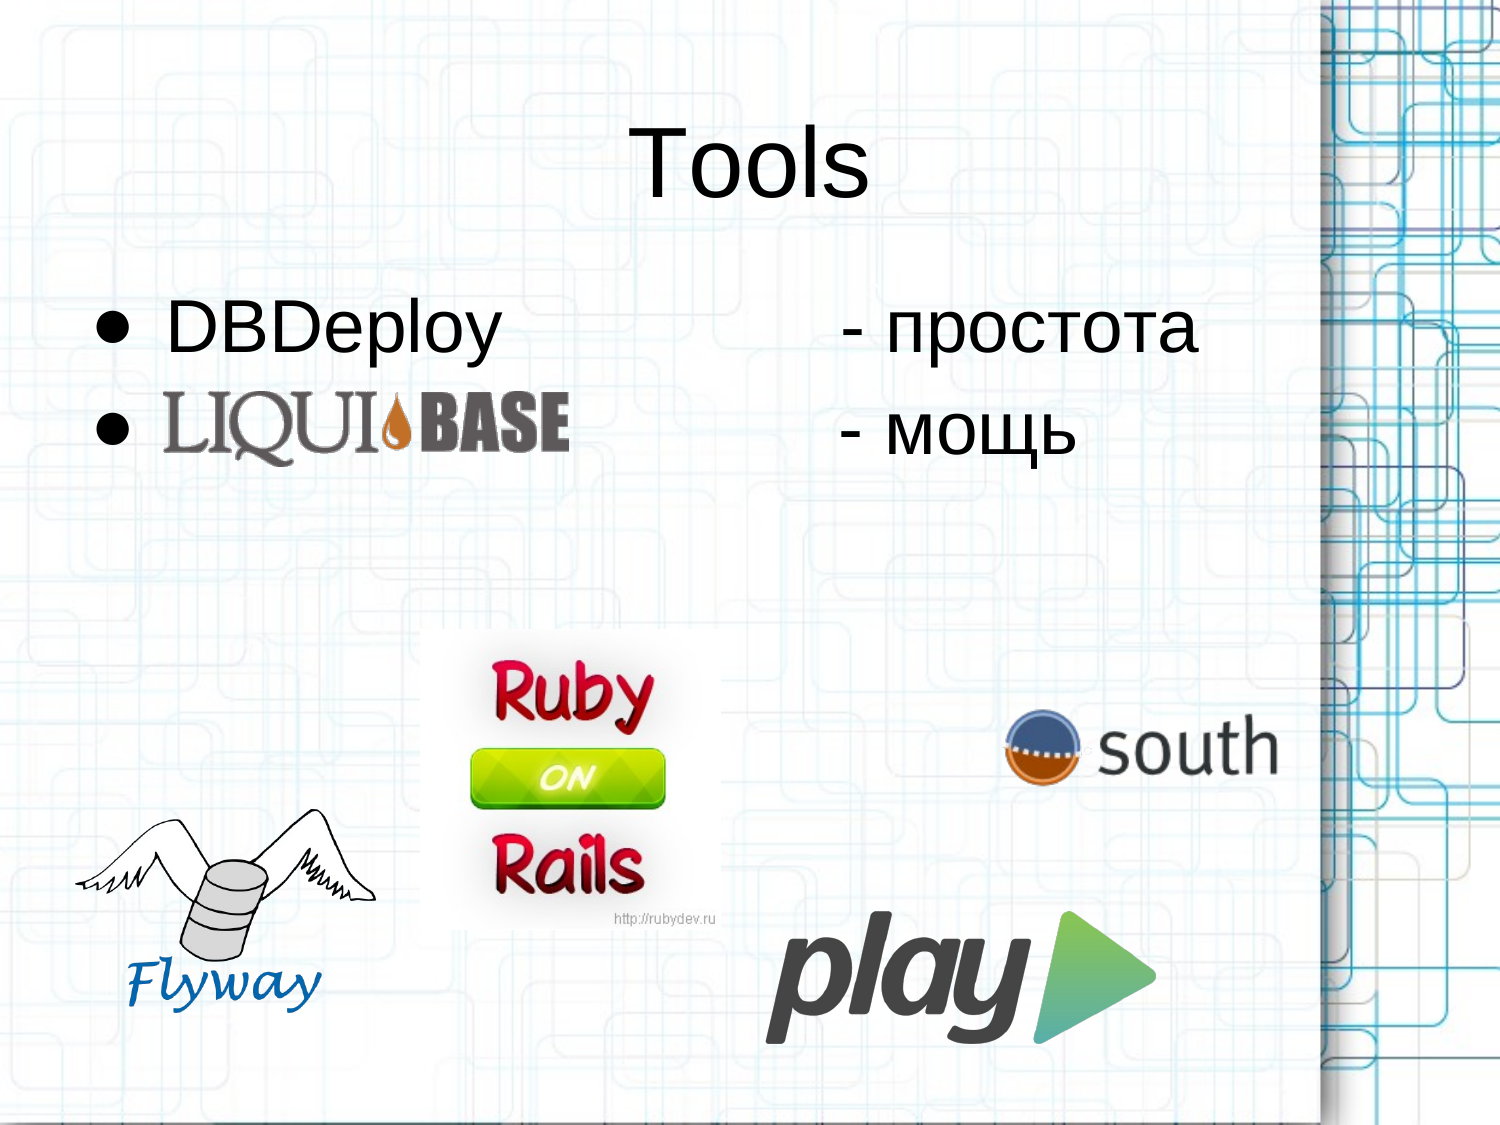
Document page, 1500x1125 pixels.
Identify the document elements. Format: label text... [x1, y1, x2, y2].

list DBDeploy - простота [75, 262, 1425, 364]
picture [0, 0, 1500, 1125]
title Tools [75, 45, 1425, 233]
list - мощь [75, 364, 1426, 485]
